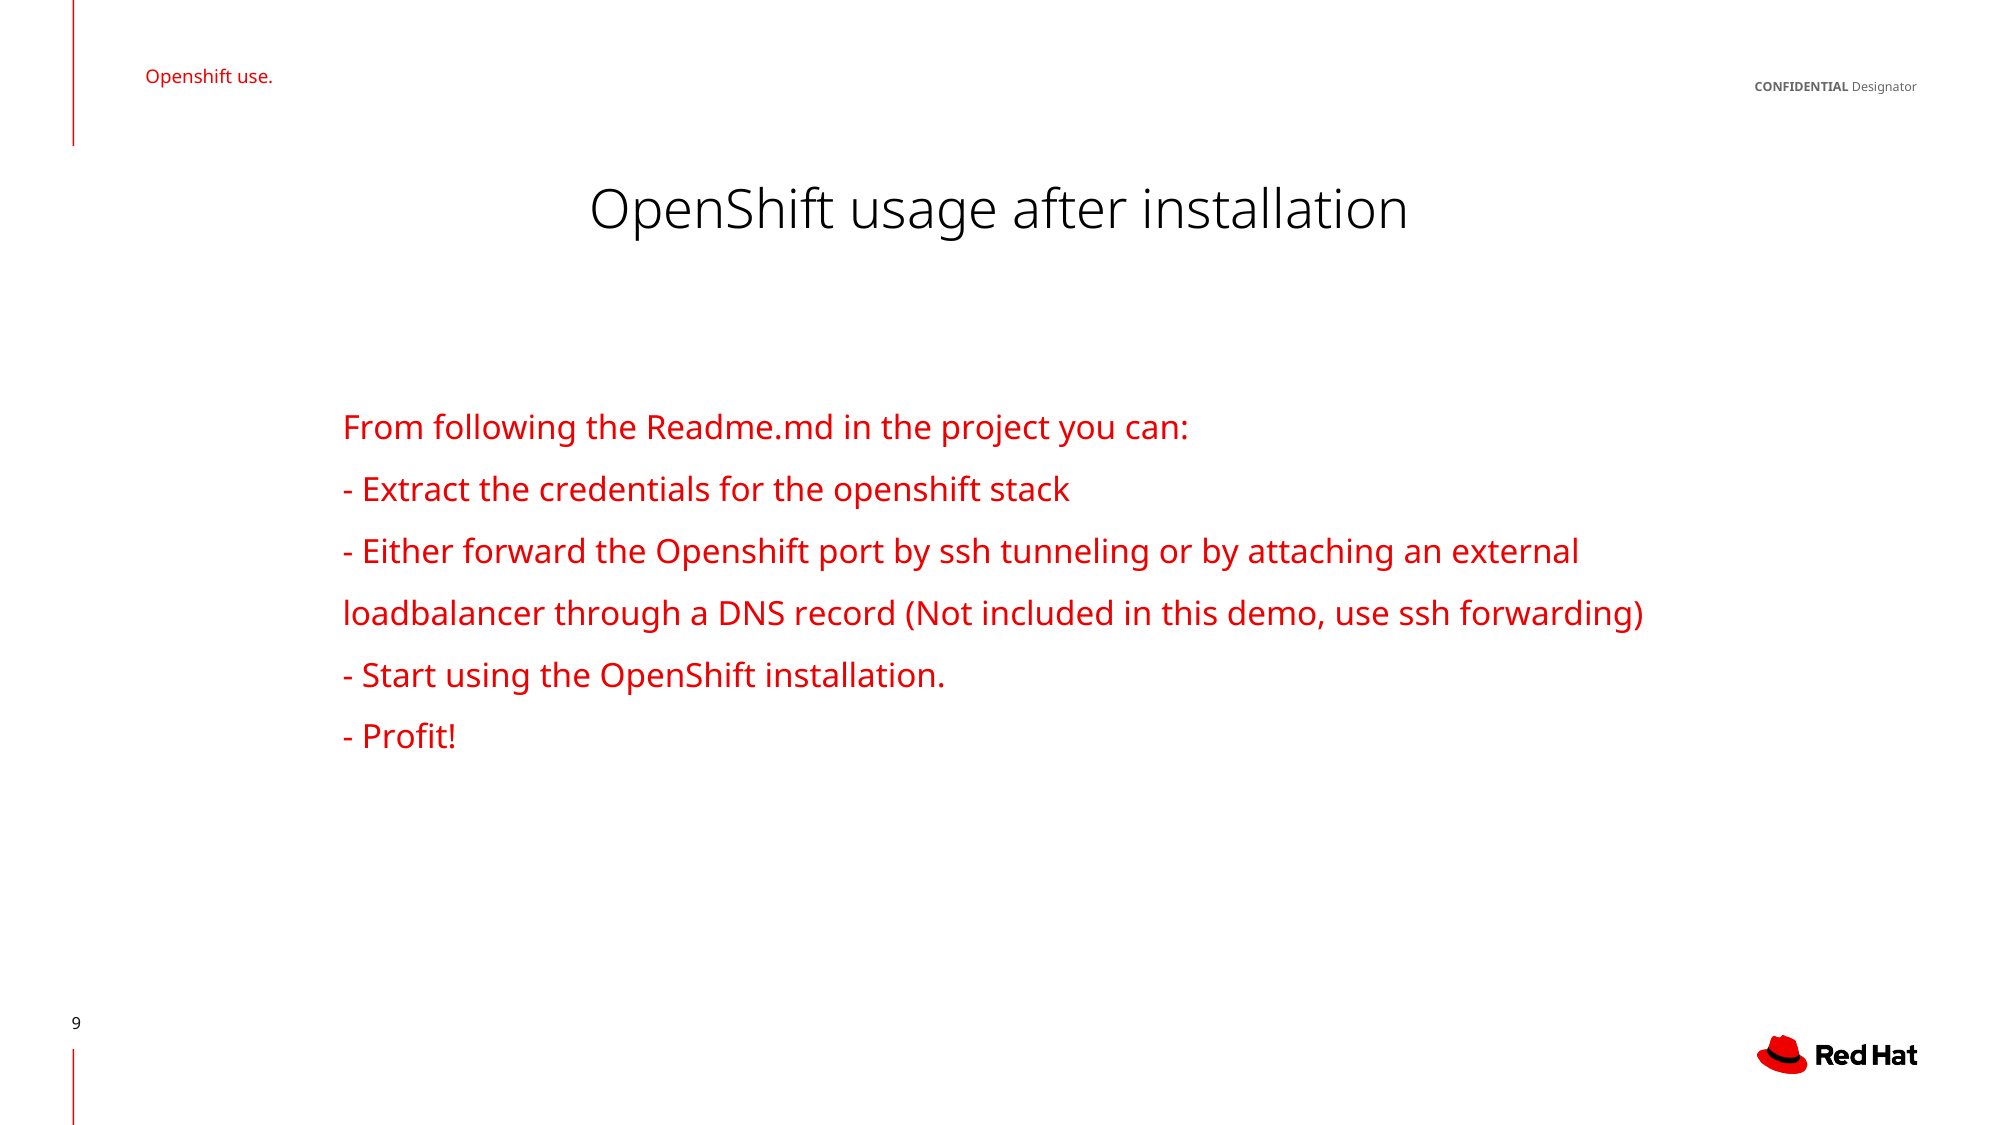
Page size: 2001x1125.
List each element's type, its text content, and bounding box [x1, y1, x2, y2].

title OpenShift usage after installation [287, 155, 1713, 315]
picture [1757, 1035, 1918, 1074]
text_box From following the Readme.md in the project you can: - Extract the credentials for the openshift stack - Either forward the Openshift port by ssh tunneling or by attaching an external loadbalancer through a DNS record (Not included in this demo, use ssh forwarding) - Start using the OpenShift installation. - Profit! [342, 384, 1663, 623]
subtitle Openshift use. [73, 9, 918, 143]
text_box CONFIDENTIAL Designator [1651, 44, 1918, 94]
